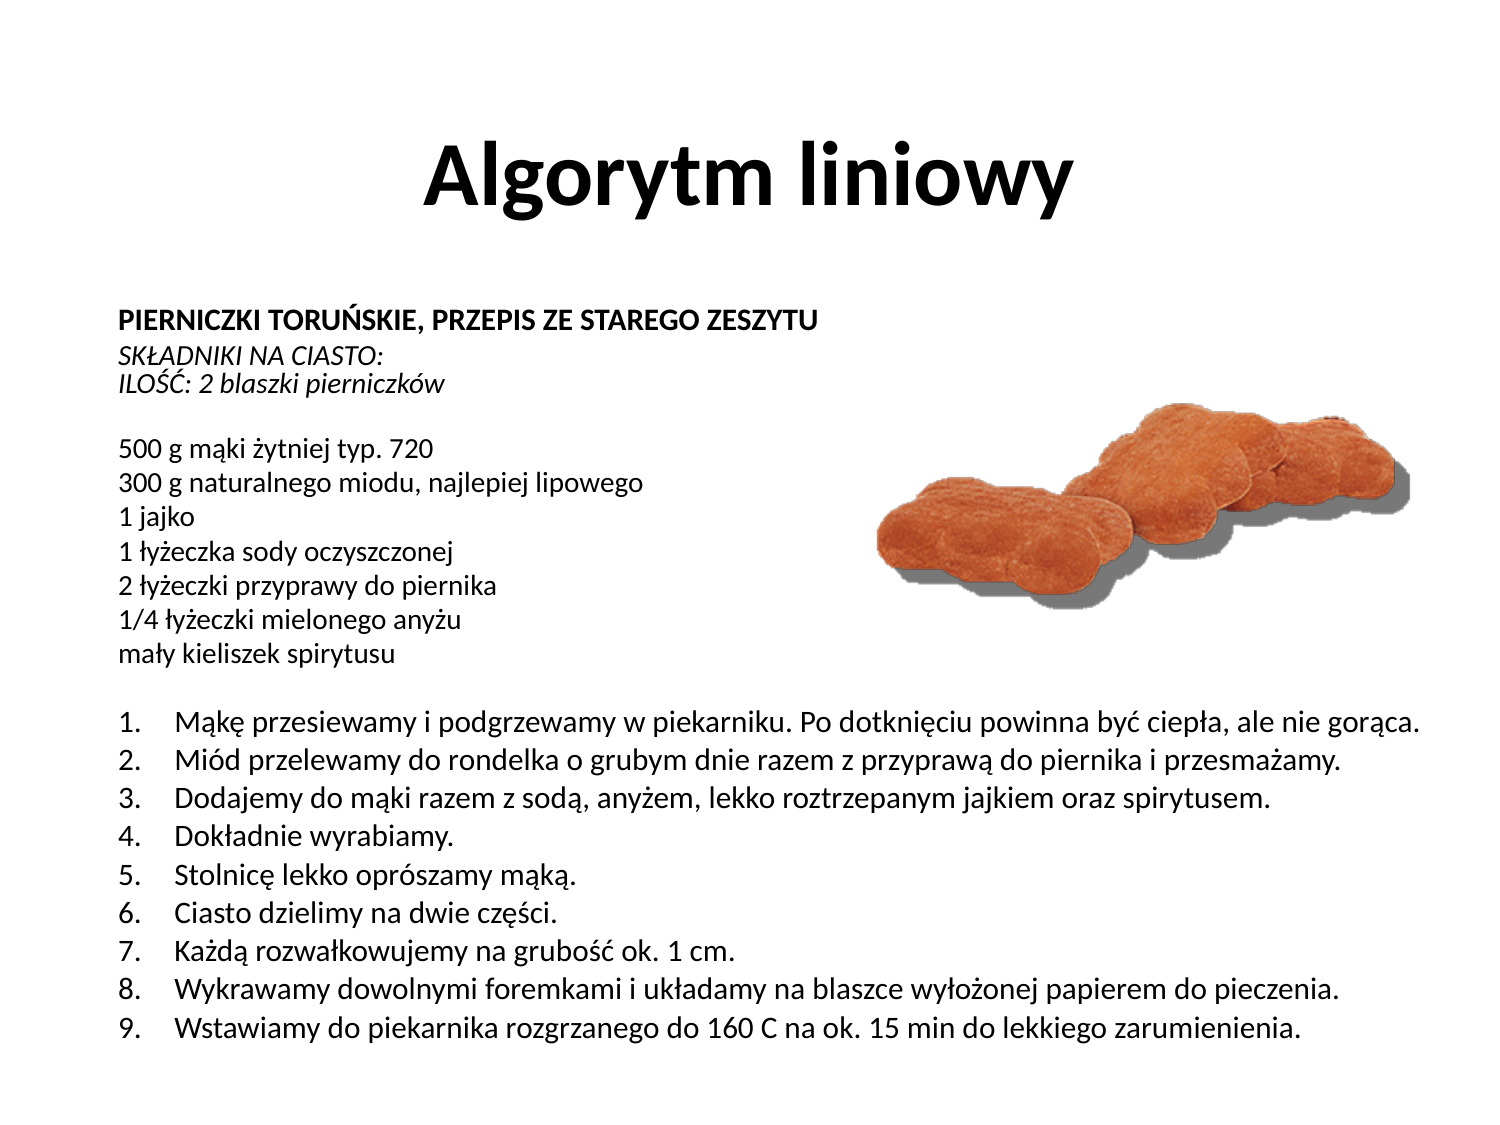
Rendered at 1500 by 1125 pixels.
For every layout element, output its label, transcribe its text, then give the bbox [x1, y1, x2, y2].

list PIERNICZKI TORUŃSKIE, PRZEPIS ZE STAREGO ZESZYTU SKŁADNIKI NA CIASTO: ILOŚĆ: 2 blaszki pierniczków 500 g mąki żytniej typ. 720 300 g naturalnego miodu, najlepiej lipowego 1 jajko 1 łyżeczka sody oczyszczonej 2 łyżeczki przyprawy do piernika 1/4 łyżeczki mielonego anyżu mały kieliszek spirytusu Mąkę przesiewamy i podgrzewamy w piekarniku. Po dotknięciu powinna być ciepła, ale nie gorąca. Miód przelewamy do rondelka o grubym dnie razem z przyprawą do piernika i przesmażamy. Dodajemy do mąki razem z sodą, anyżem, lekko roztrzepanym jajkiem oraz spirytusem. Dokładnie wyrabiamy. Stolnicę lekko oprószamy mąką. Ciasto dzielimy na dwie części. Każdą rozwałkowujemy na grubość ok. 1 cm. Wykrawamy dowolnymi foremkami i układamy na blaszce wyłożonej papierem do pieczenia. Wstawiamy do piekarnika rozgrzanego do 160 C na ok. 15 min do lekkiego zarumienienia. [103, 299, 1447, 1095]
title Algorytm liniowy [103, 59, 1397, 278]
picture [868, 385, 1415, 606]
